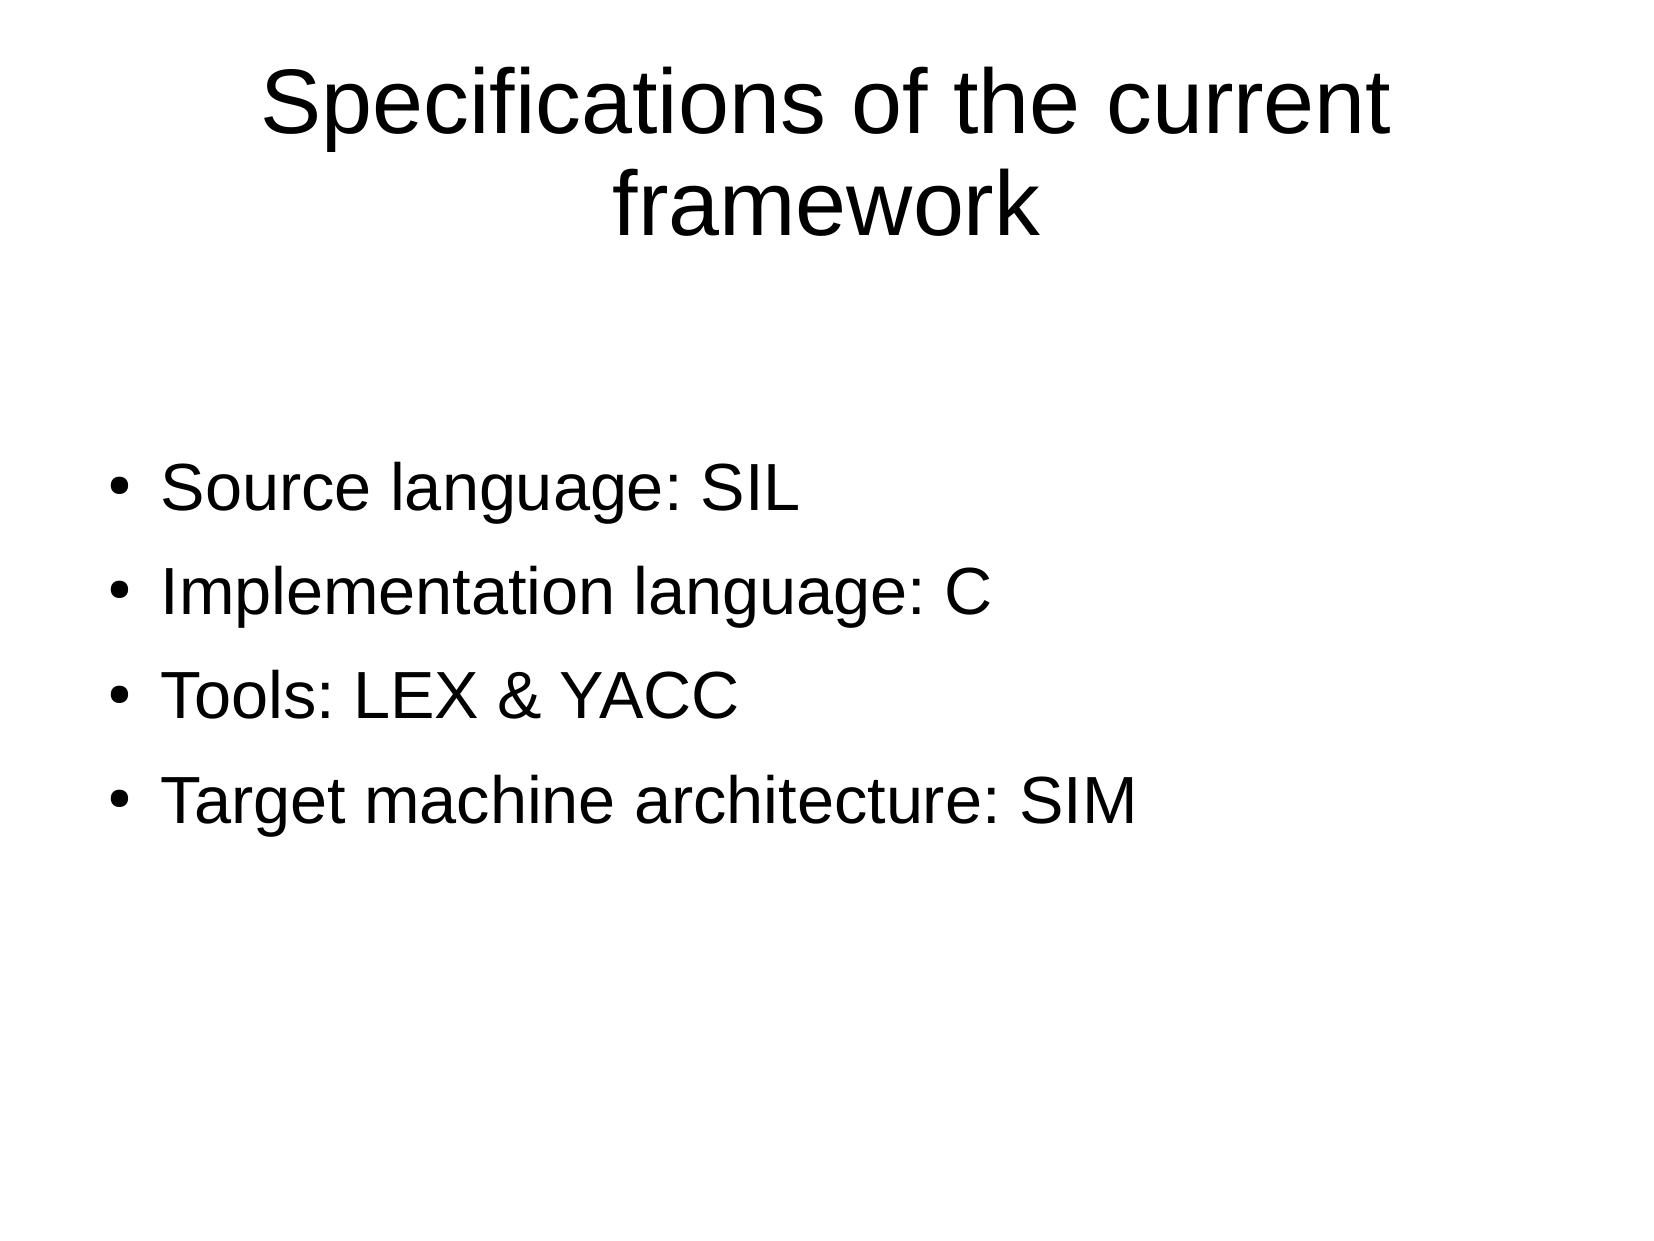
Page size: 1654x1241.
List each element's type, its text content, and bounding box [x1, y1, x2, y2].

title Specifications of the current framework [82, 49, 1571, 257]
list Source language: SIL Implementation language: C Tools: LEX & YACC Target machine architecture: SIM [90, 450, 1579, 1170]
